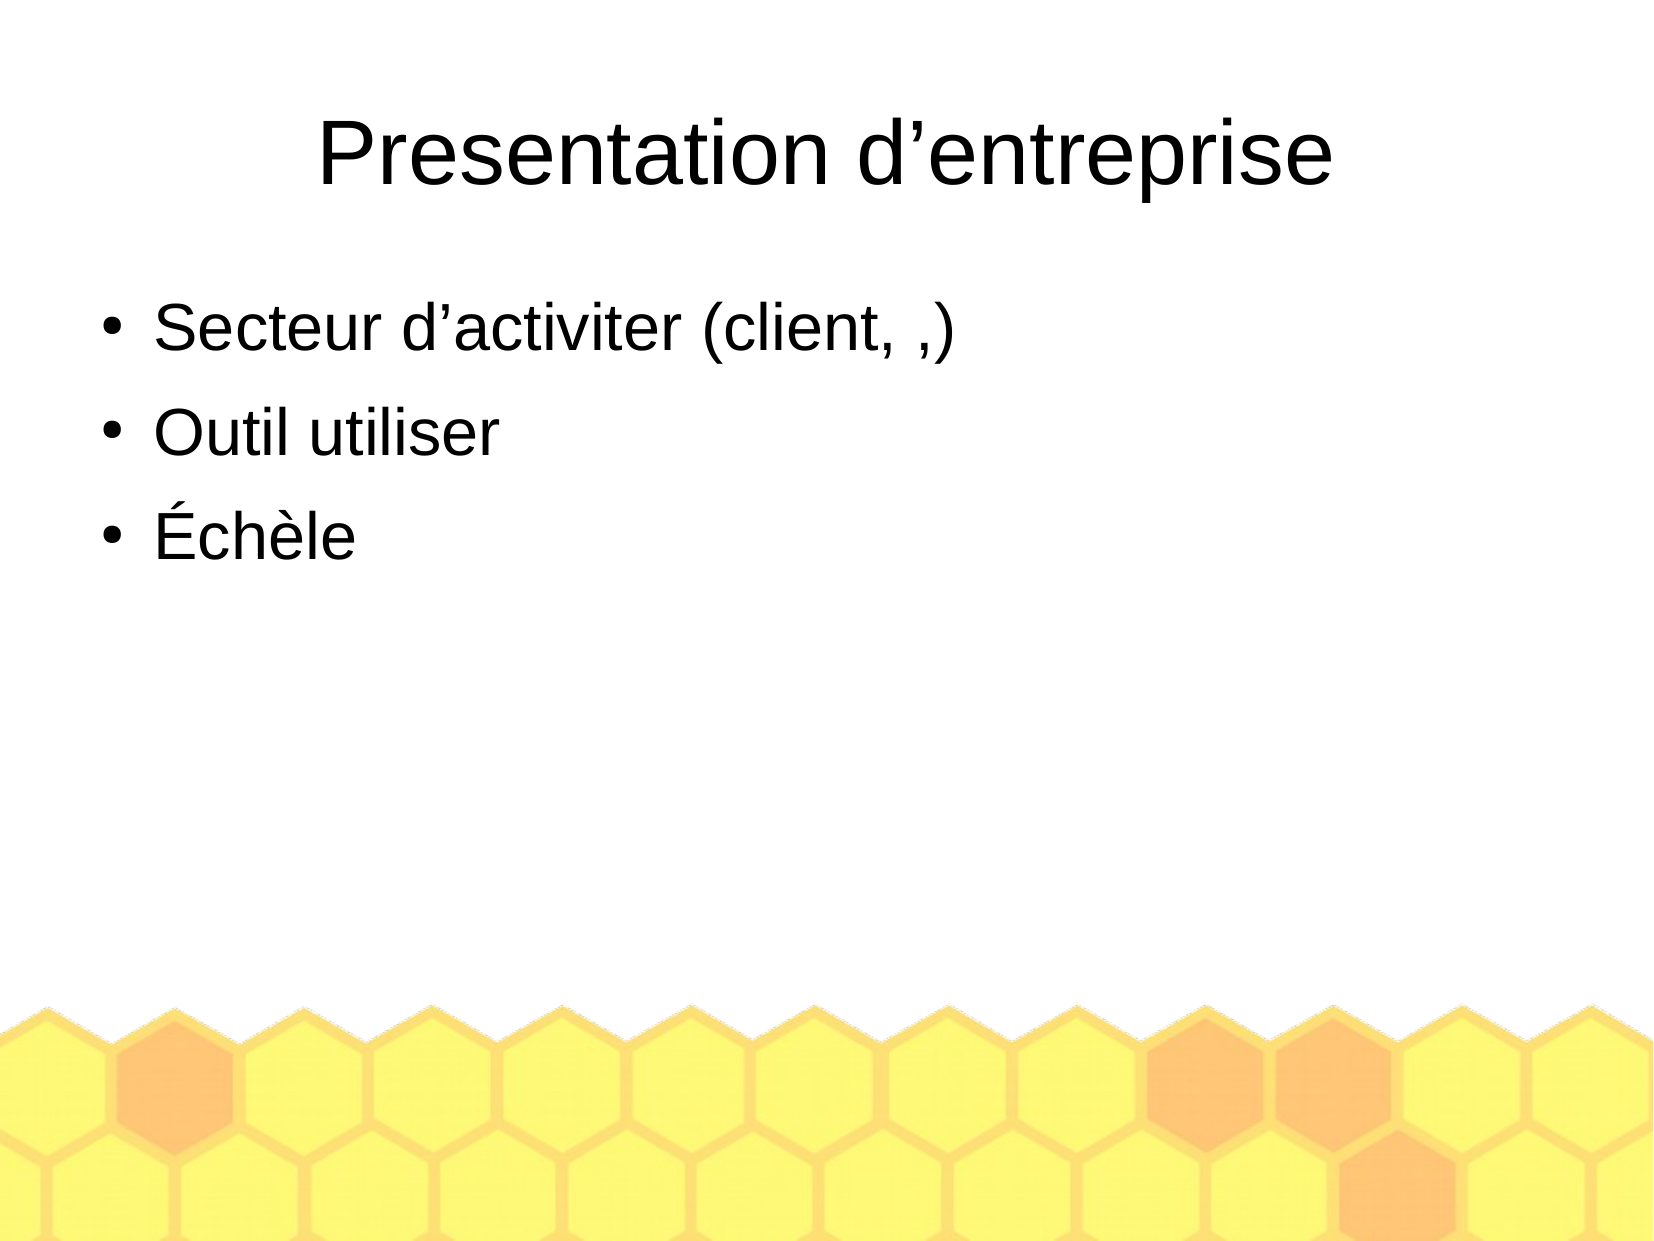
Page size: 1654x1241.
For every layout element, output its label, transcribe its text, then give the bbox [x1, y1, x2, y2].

title Presentation d’entreprise [82, 49, 1571, 257]
list Secteur d’activiter (client, ,) Outil utiliser Échèle [82, 290, 1571, 1010]
picture [0, 1001, 1654, 1241]
